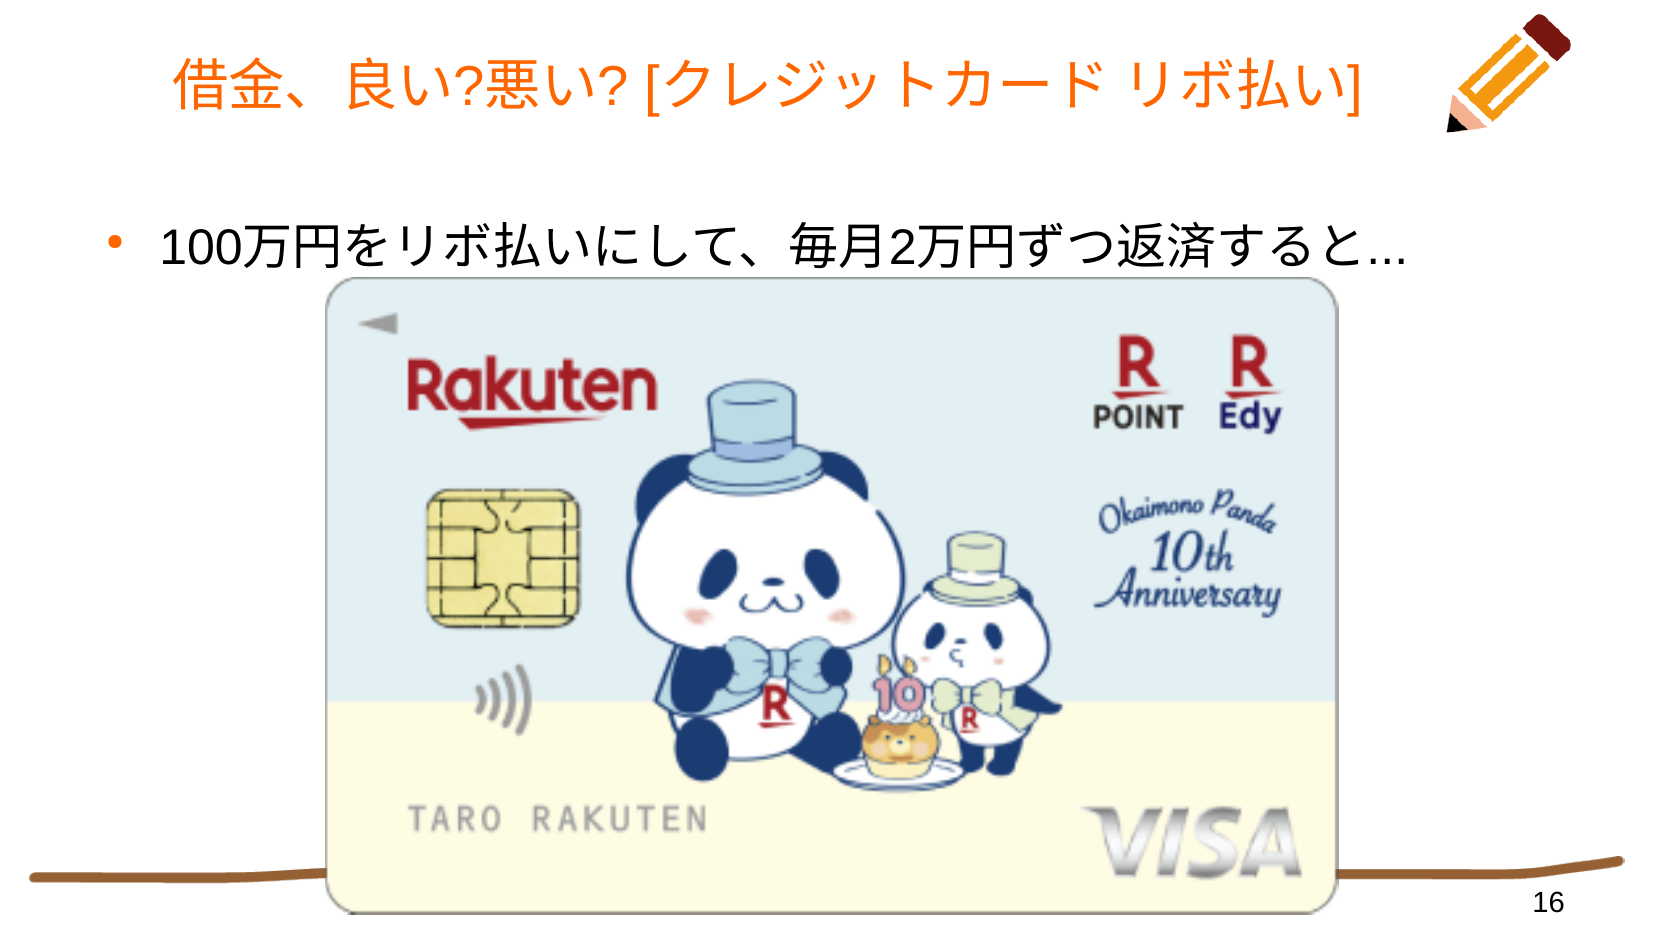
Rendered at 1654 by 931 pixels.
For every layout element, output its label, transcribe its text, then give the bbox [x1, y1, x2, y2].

picture [1446, 14, 1571, 133]
picture [29, 277, 1625, 915]
title 借金、良い?悪い? [クレジットカード リボ払い] [88, 29, 1447, 133]
list 100万円をリボ払いにして、毎月2万円ずつ返済すると... [88, 206, 1576, 301]
